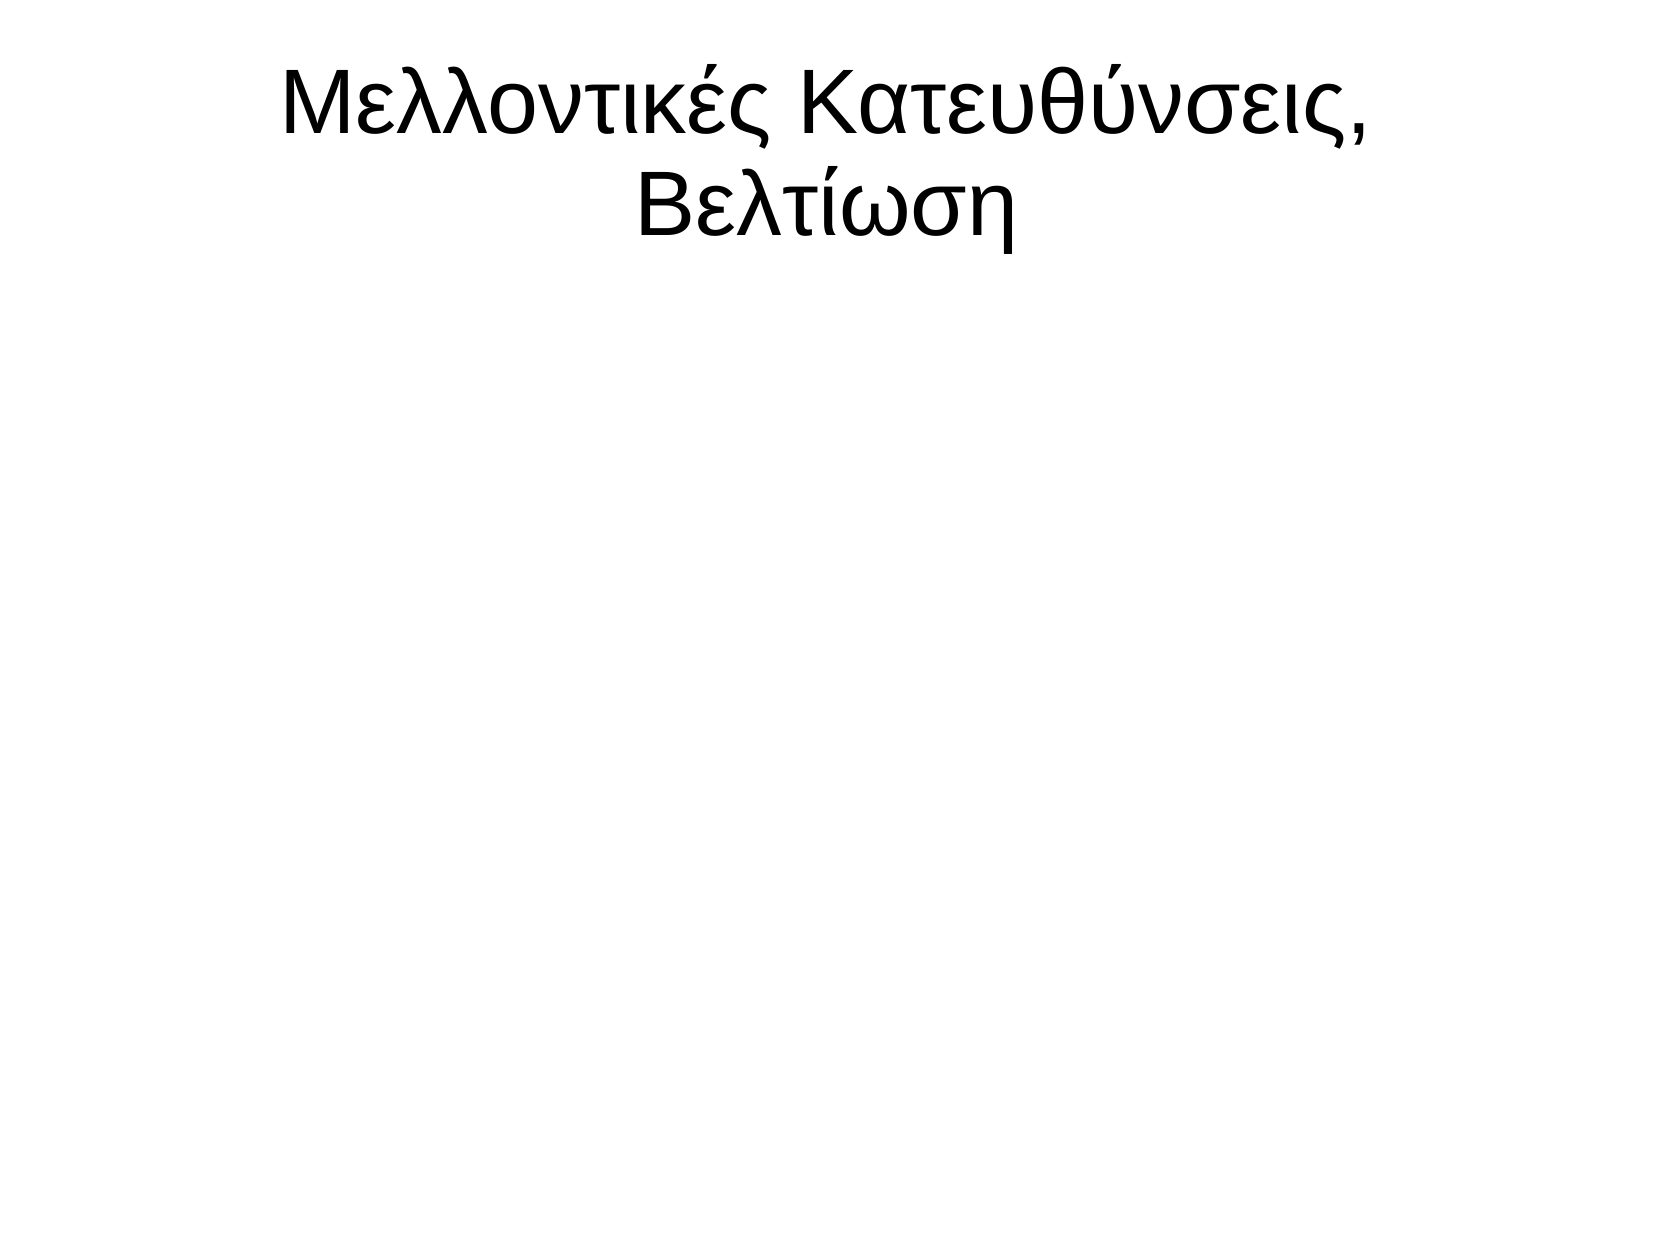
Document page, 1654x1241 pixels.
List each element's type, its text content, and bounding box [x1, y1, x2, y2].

title Μελλοντικές Κατευθύνσεις, Βελτίωση [82, 49, 1571, 257]
